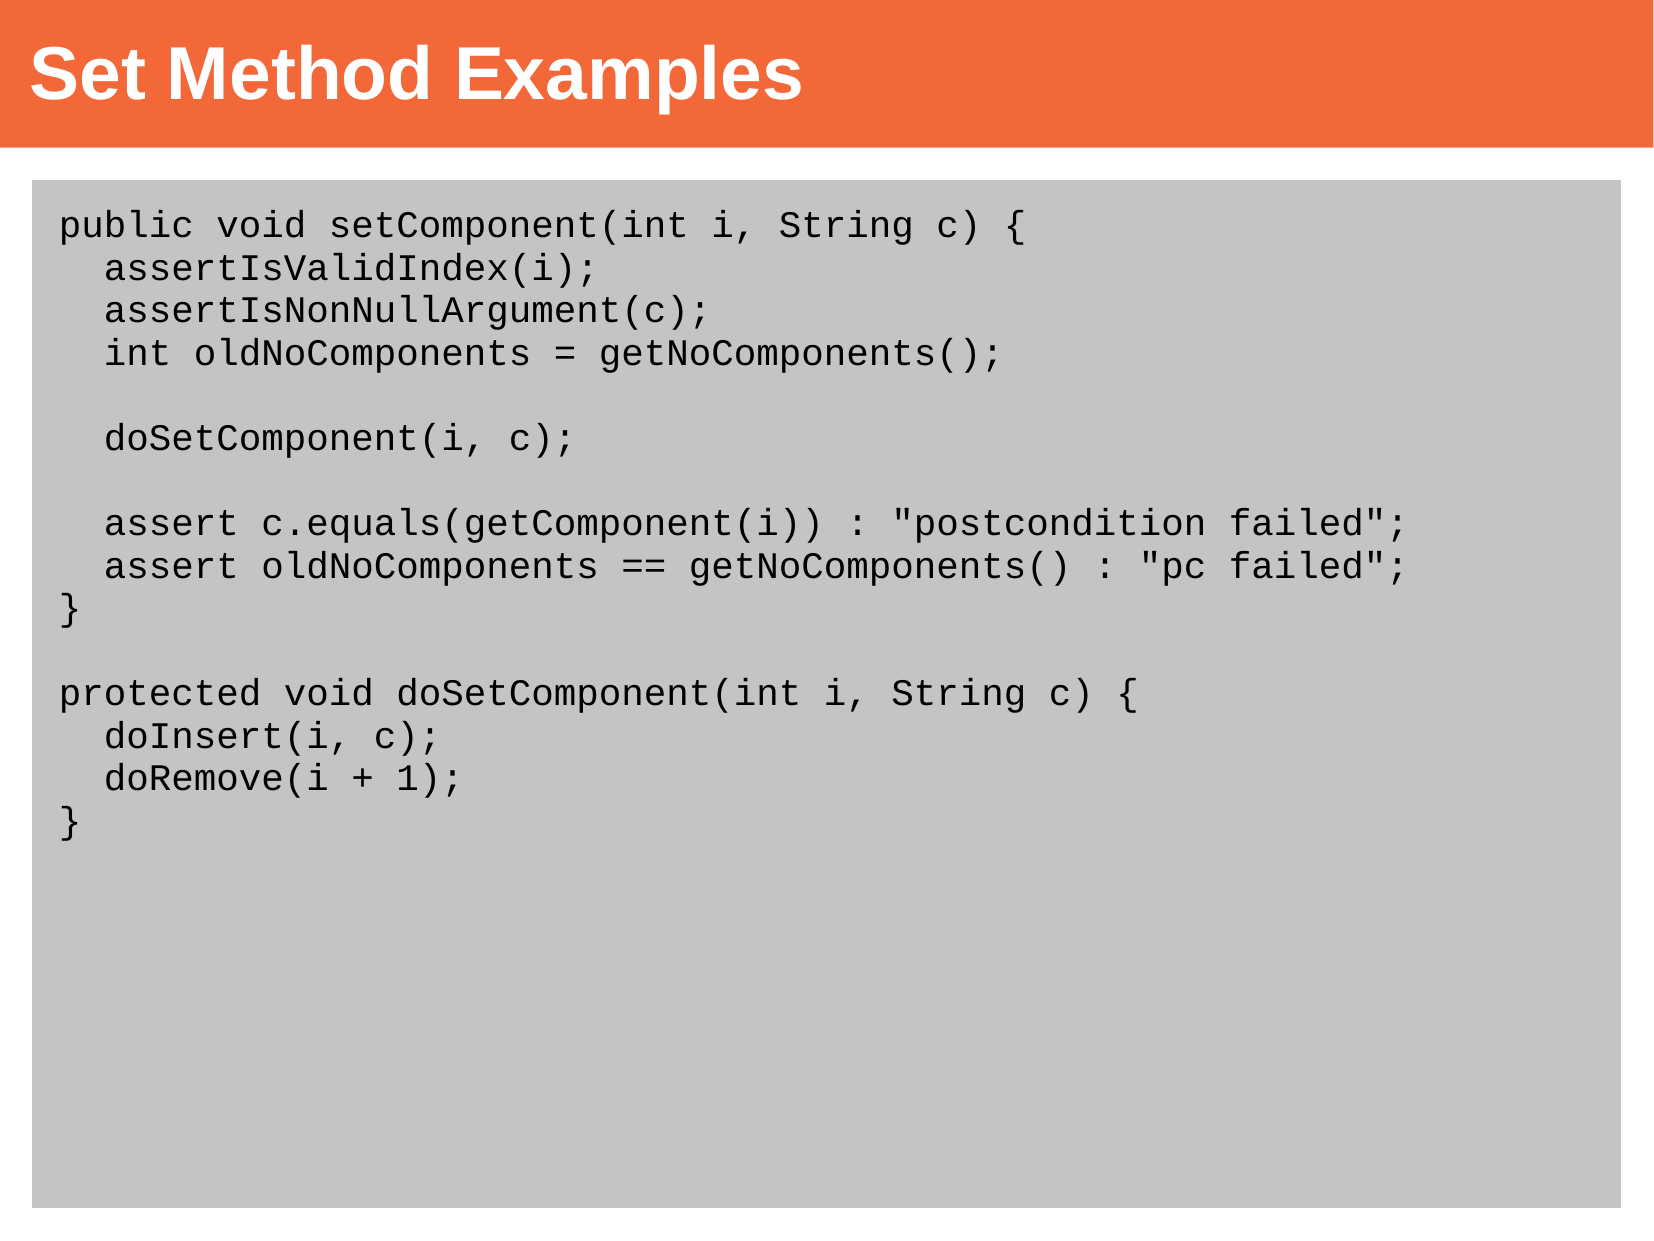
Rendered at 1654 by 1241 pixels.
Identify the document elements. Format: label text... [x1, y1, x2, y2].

title Set Method Examples [0, 0, 1654, 148]
list public void setComponent(int i, String c) { assertIsValidIndex(i); assertIsNonNullArgument(c); int oldNoComponents = getNoComponents(); doSetComponent(i, c); assert c.equals(getComponent(i)) : "postcondition failed"; assert oldNoComponents == getNoComponents() : "pc failed"; } protected void doSetComponent(int i, String c) { doInsert(i, c); doRemove(i + 1); } [29, 177, 1625, 1211]
